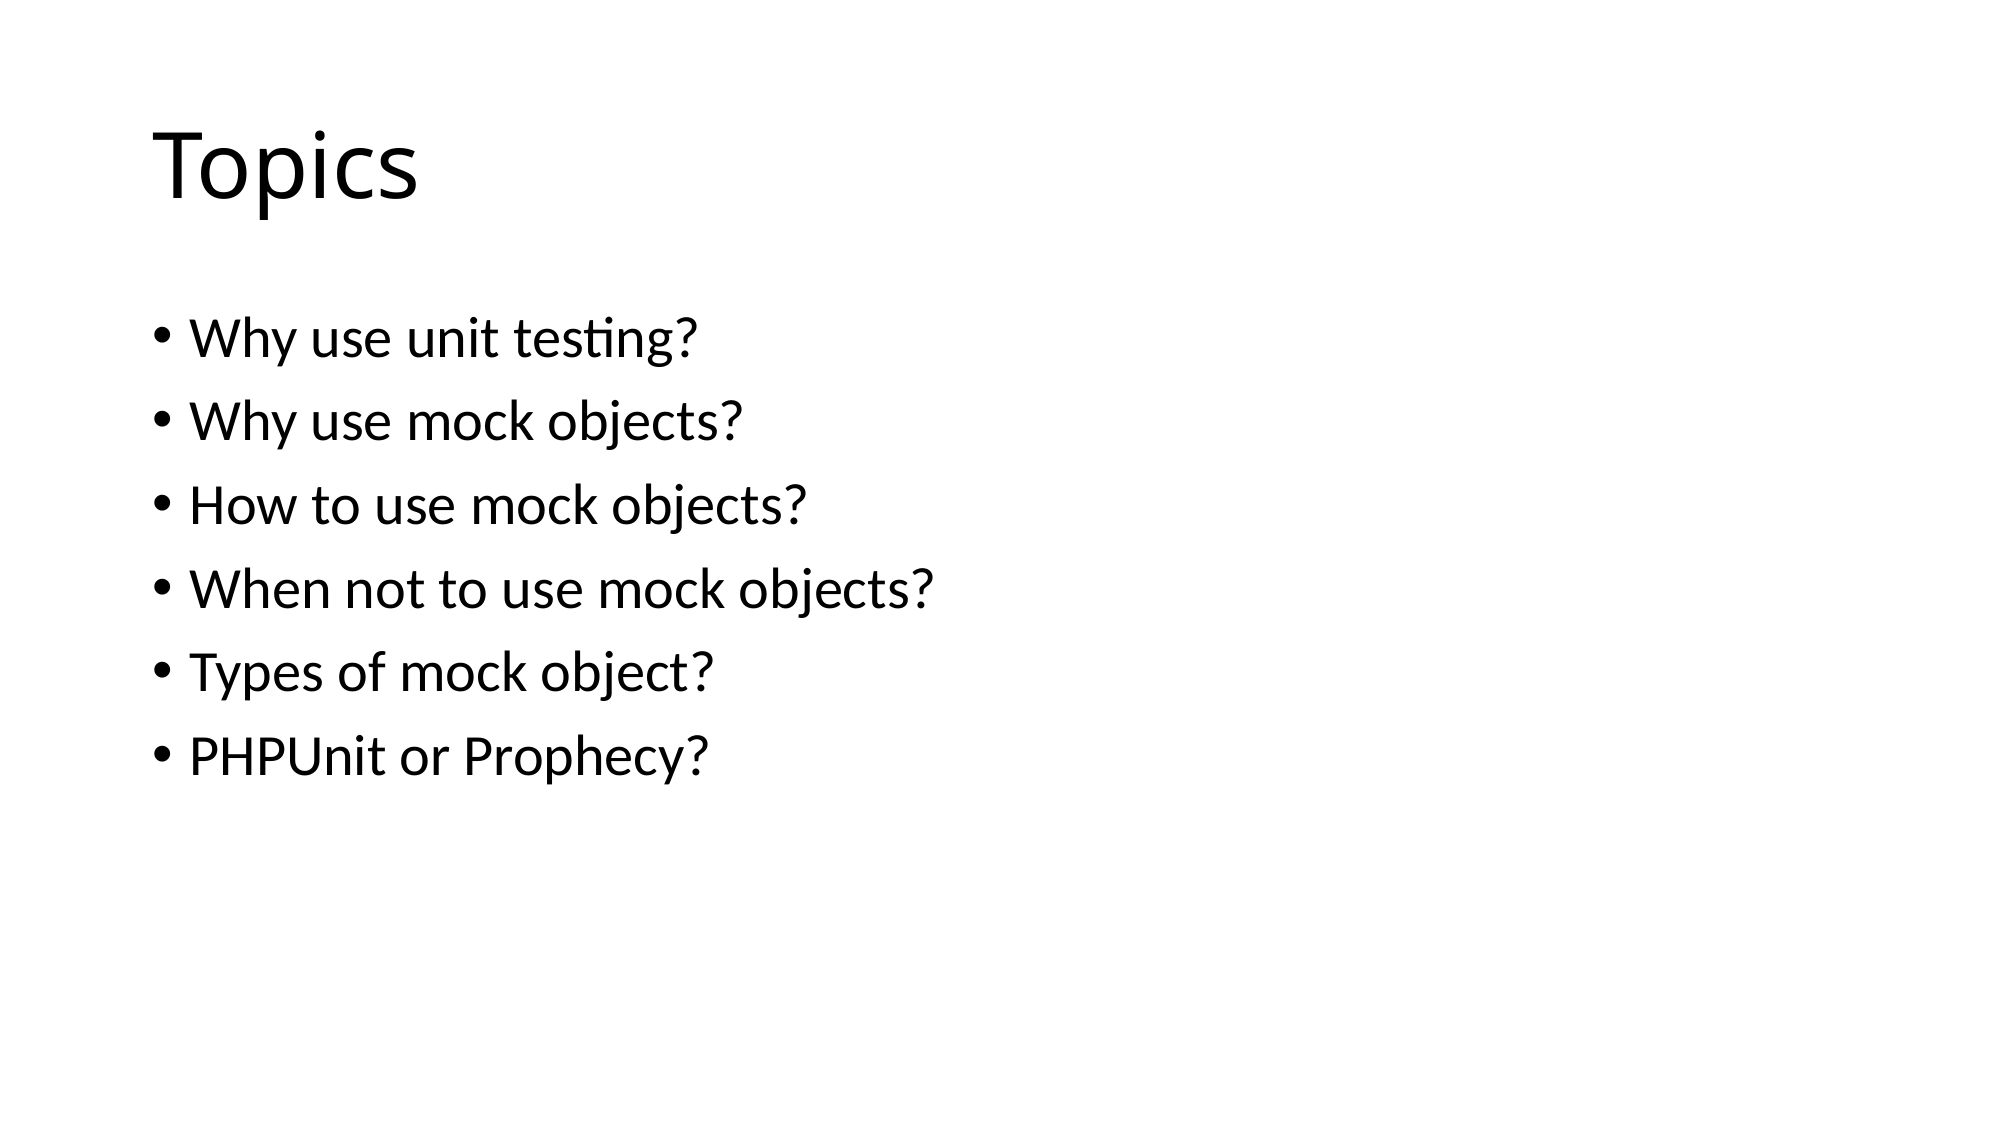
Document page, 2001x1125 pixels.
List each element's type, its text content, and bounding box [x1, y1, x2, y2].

title Topics [137, 59, 1863, 278]
list Why use unit testing? Why use mock objects? How to use mock objects? When not to use mock objects? Types of mock object? PHPUnit or Prophecy? [137, 299, 1863, 1014]
